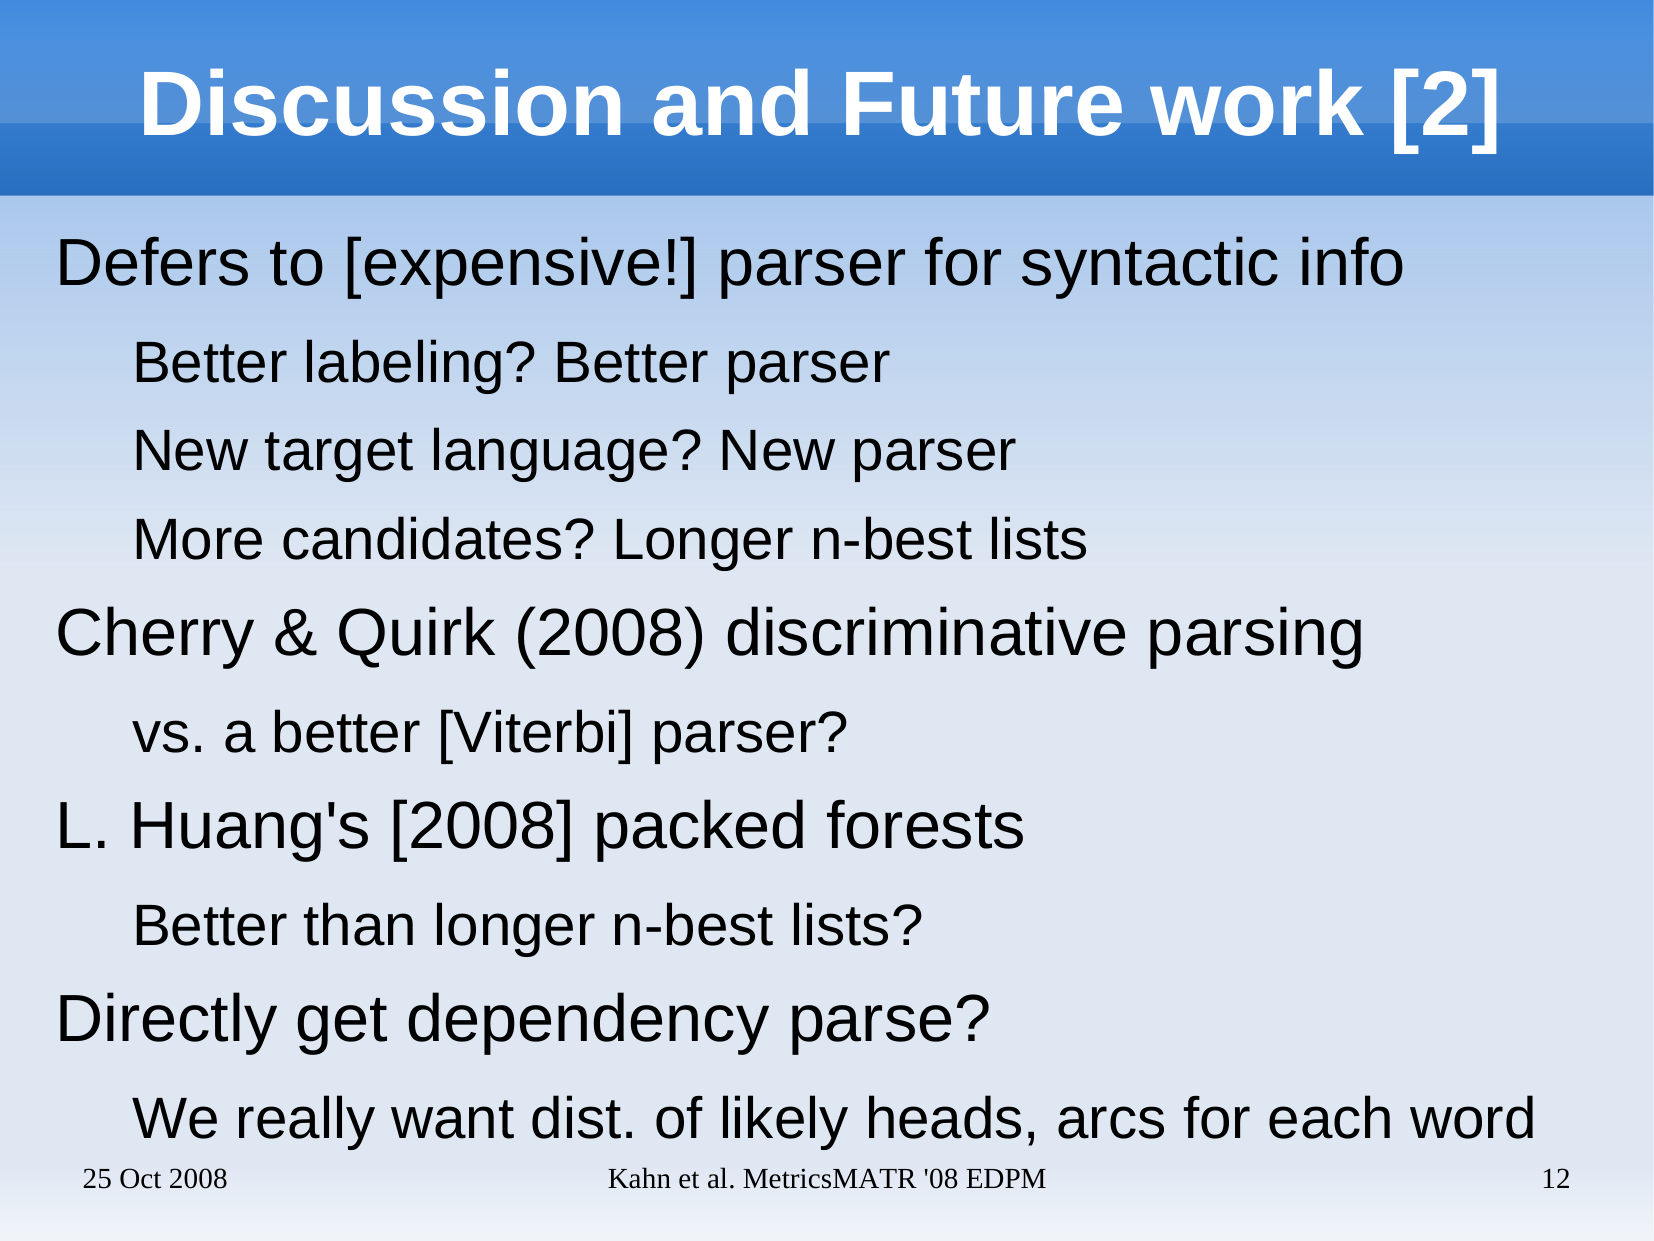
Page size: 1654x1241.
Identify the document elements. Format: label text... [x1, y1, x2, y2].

title Discussion and Future work [2] [76, 7, 1565, 200]
list Defers to [expensive!] parser for syntactic info Better labeling? Better parser New target language? New parser More candidates? Longer n-best lists Cherry & Quirk (2008) discriminative parsing vs. a better [Viterbi] parser? L. Huang's [2008] packed forests Better than longer n-best lists? Directly get dependency parse? We really want dist. of likely heads, arcs for each word [37, 225, 1654, 1151]
picture [0, 0, 1654, 1241]
